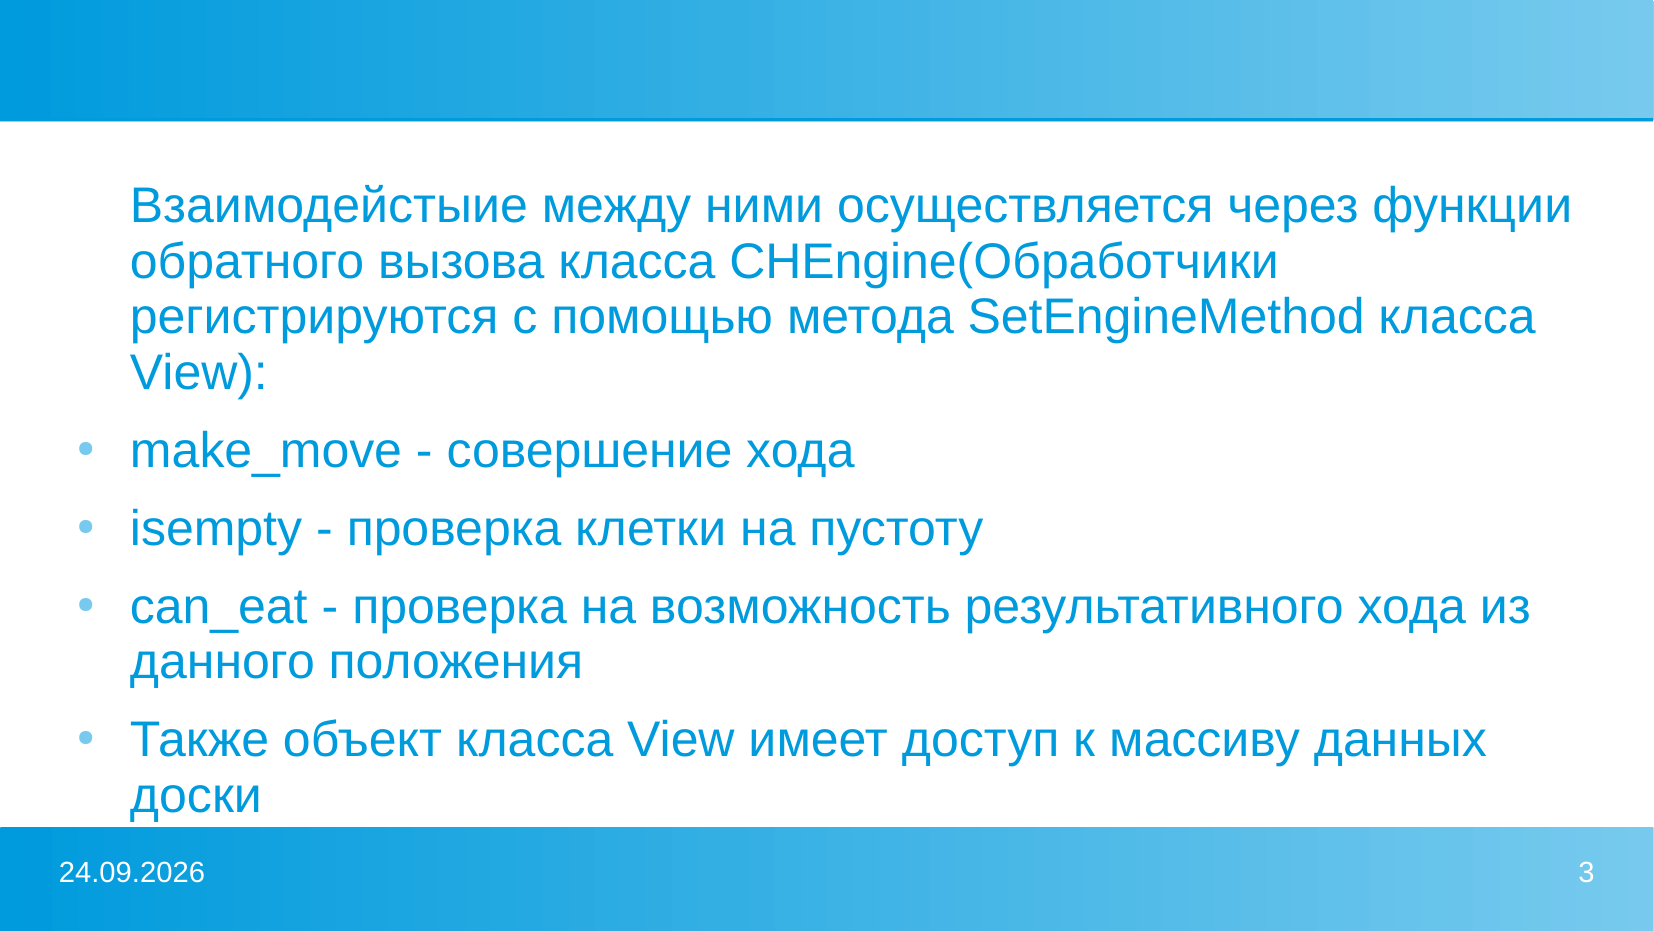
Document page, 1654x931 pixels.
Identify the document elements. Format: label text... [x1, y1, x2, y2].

list Взаимодейстыие между ними осуществляется через функции обратного вызова класса CHEngine(Обработчики регистрируются с помощью метода SetEngineMethod класса View): make_move - совершение хода isempty - проверка клетки на пустоту can_eat - проверка на возможность результативного хода из данного положения Также объект класса View имеет доступ к массиву данных доски [59, 177, 1595, 768]
